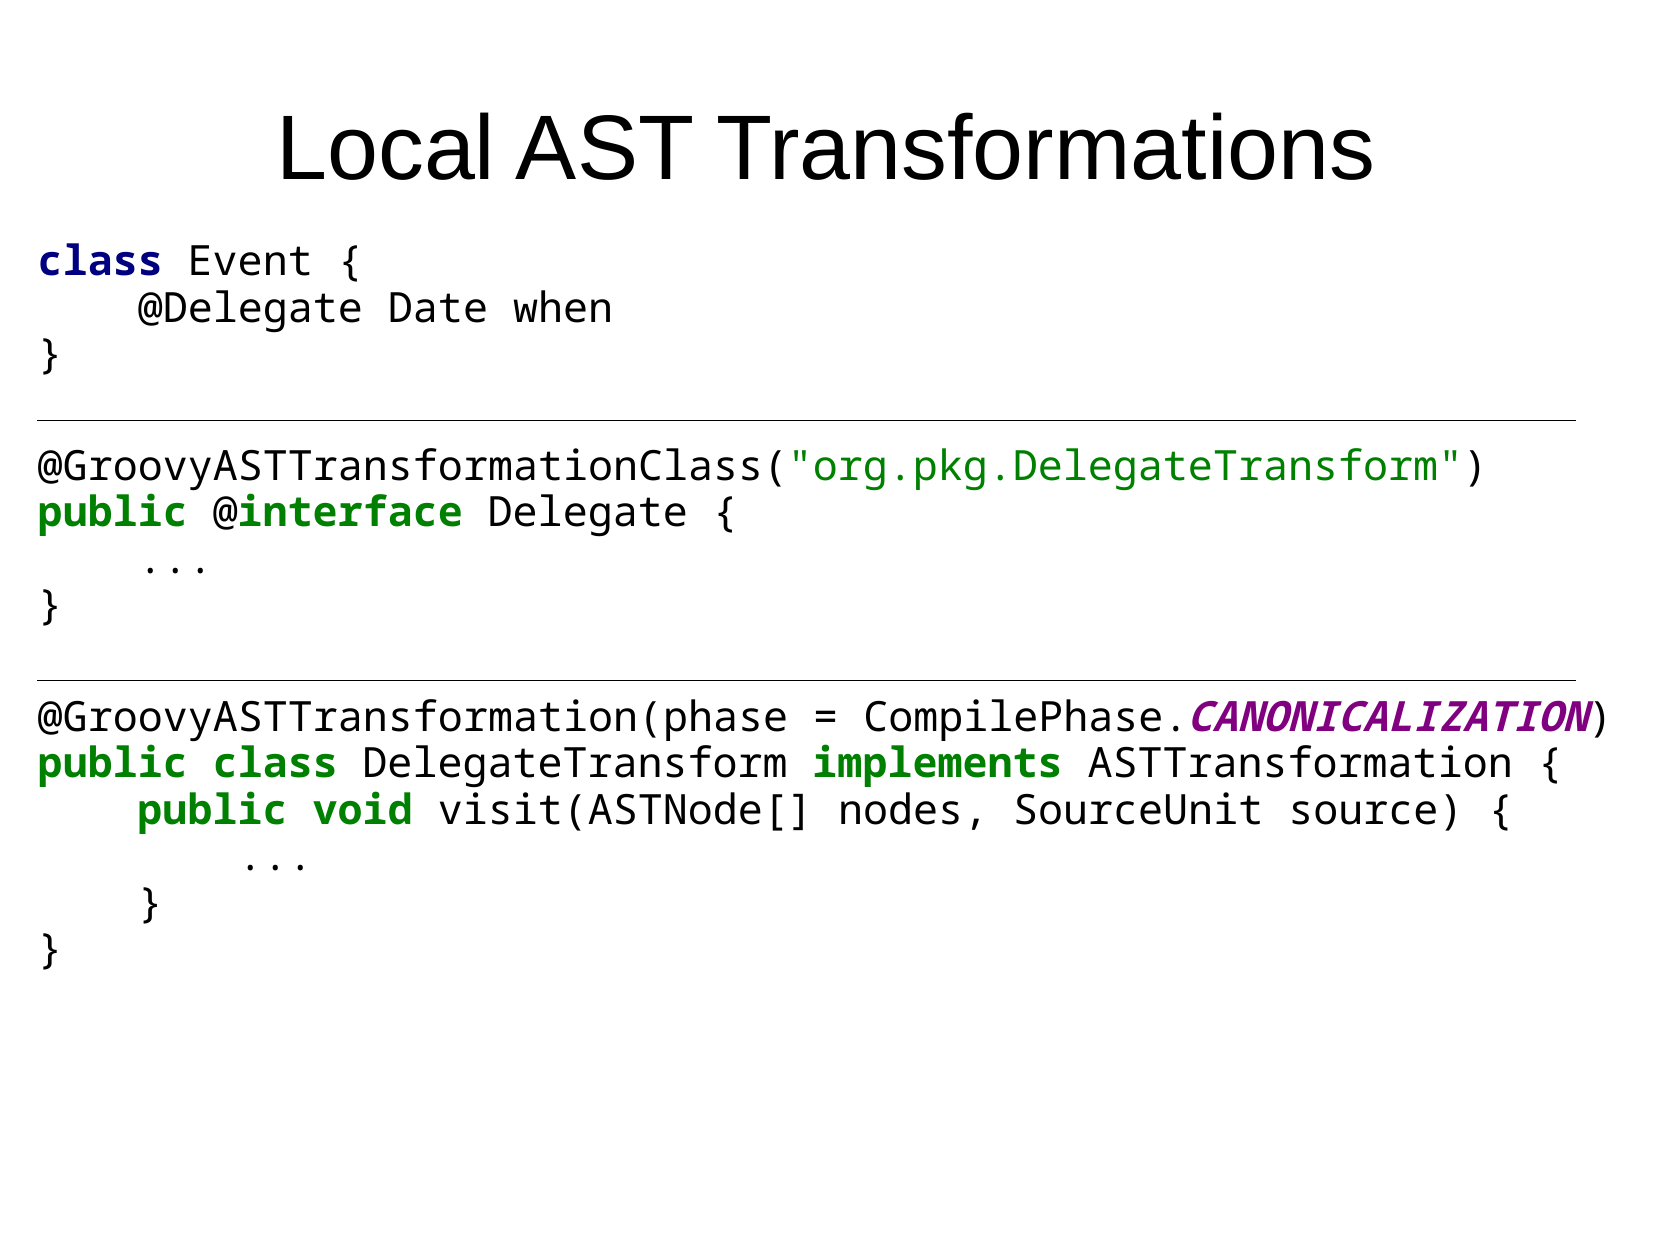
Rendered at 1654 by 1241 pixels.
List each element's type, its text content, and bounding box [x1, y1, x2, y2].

title Local AST Transformations [82, 83, 1571, 208]
text_box class Event { @Delegate Date when } @GroovyASTTransformationClass("org.pkg.DelegateTransform") public @interface Delegate { ... } @GroovyASTTransformation(phase = CompilePhase.CANONICALIZATION) public class DelegateTransform implements ASTTransformation { public void visit(ASTNode[] nodes, SourceUnit source) { ... } } [22, 231, 1631, 1109]
